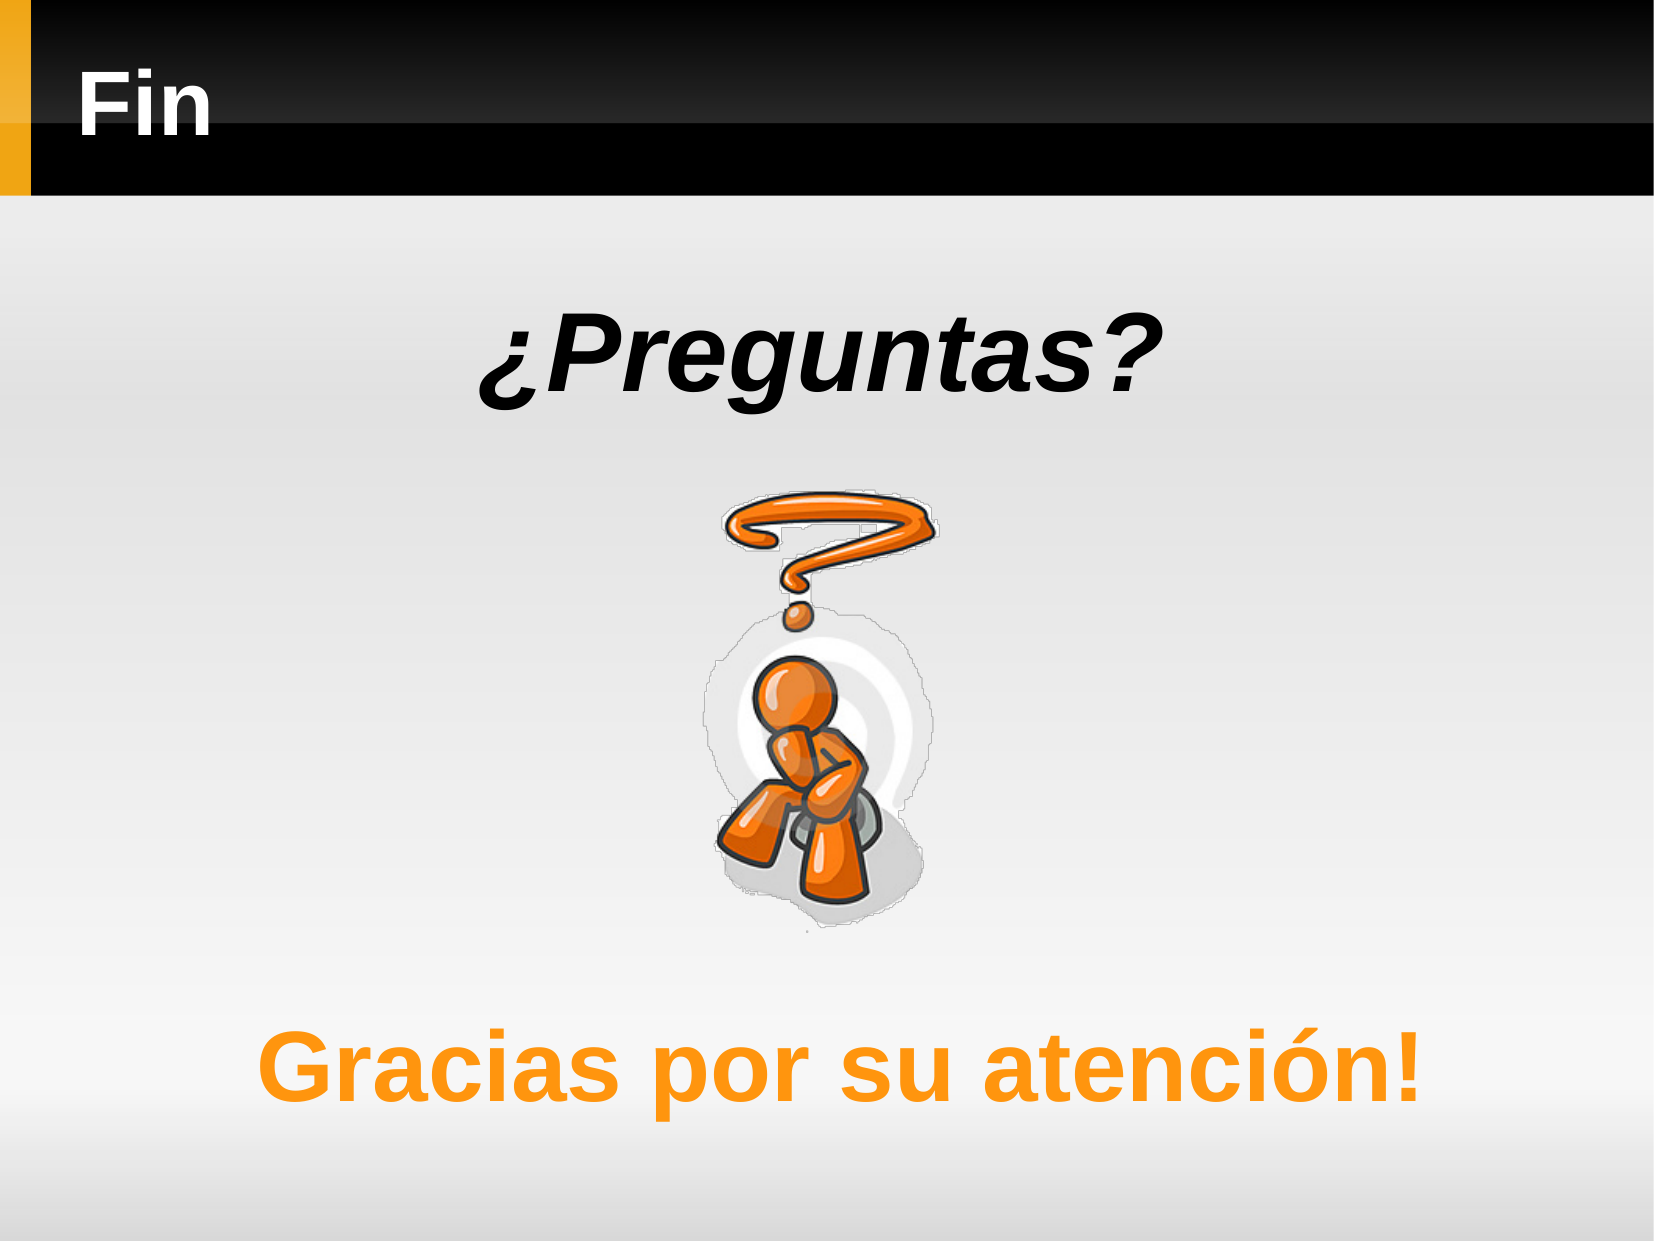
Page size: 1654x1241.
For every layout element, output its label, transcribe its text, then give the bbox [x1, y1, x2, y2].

title Fin [76, 7, 1565, 200]
list ¿Preguntas? [407, 290, 1300, 443]
text_box Gracias por su atención! [177, 1003, 1506, 1131]
picture [0, 0, 1654, 1241]
